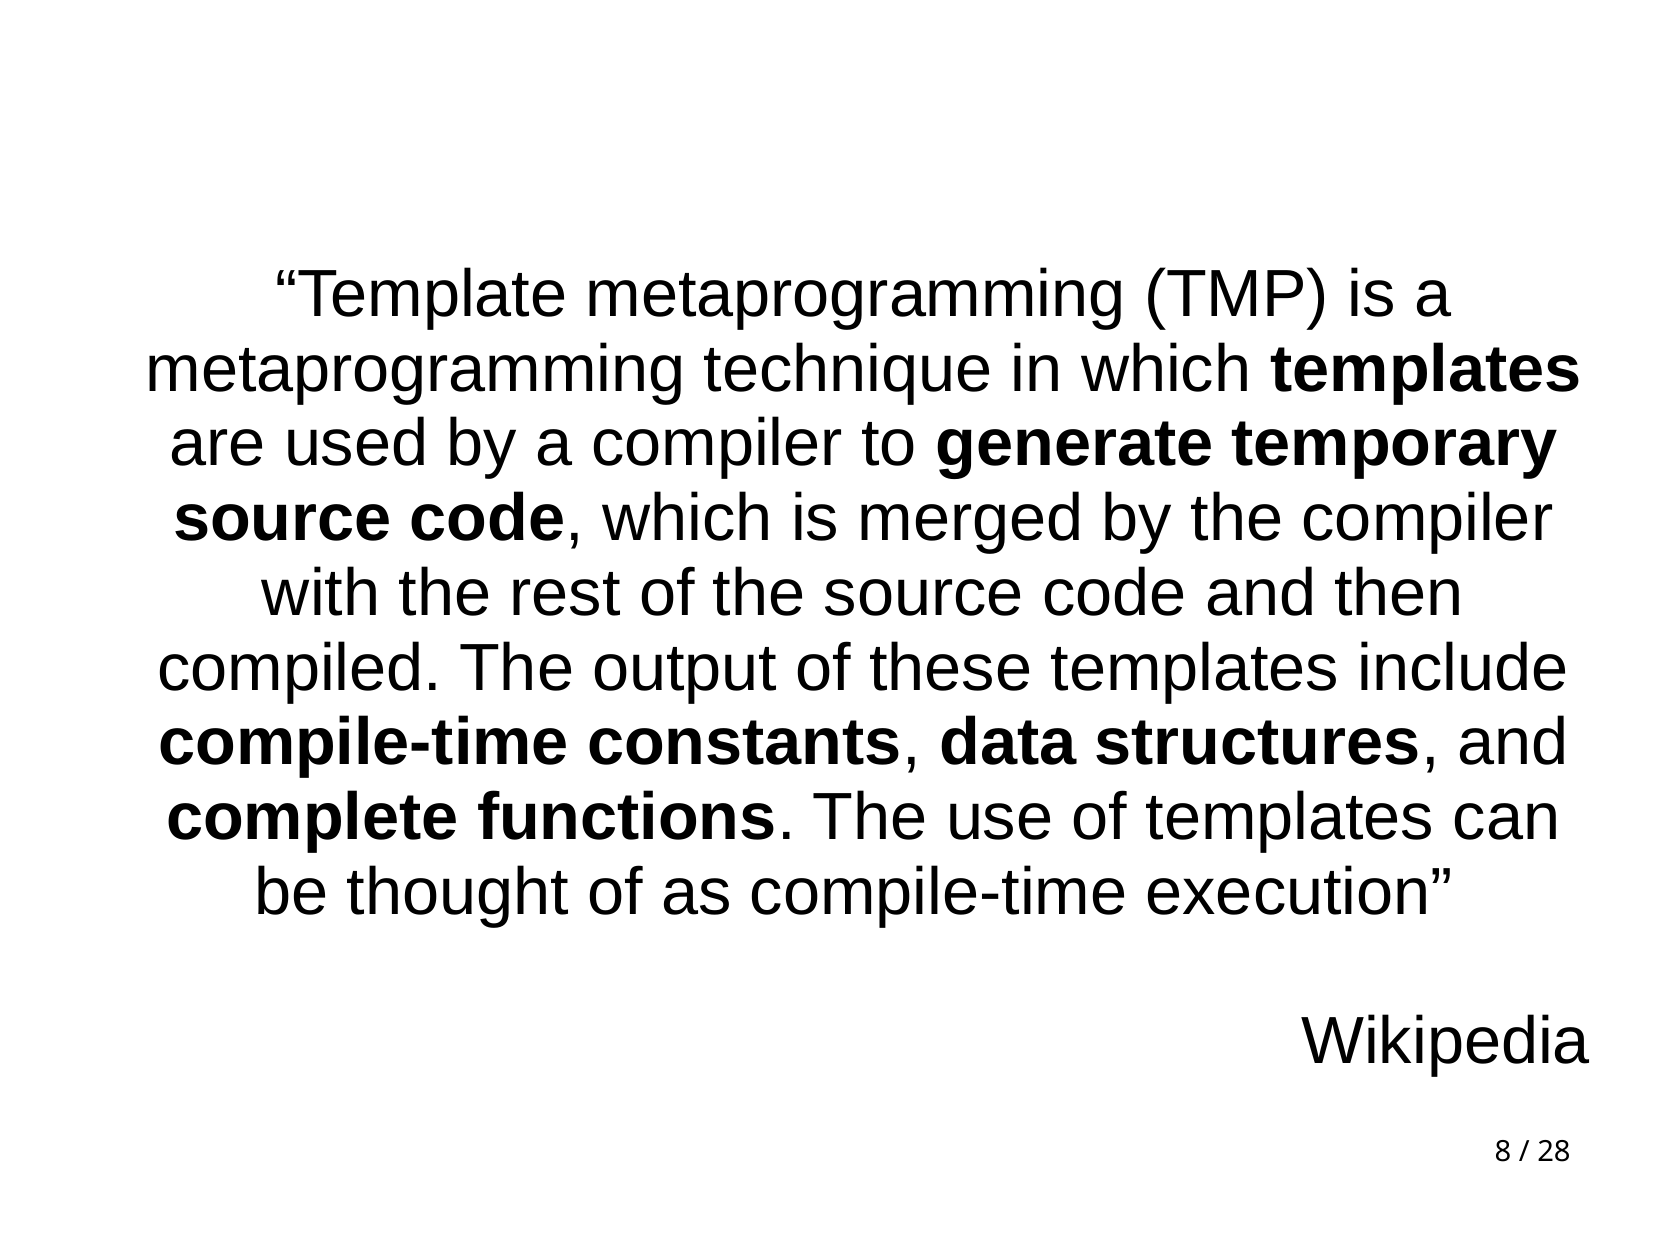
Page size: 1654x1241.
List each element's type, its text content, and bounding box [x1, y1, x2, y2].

subtitle “Template metaprogramming (TMP) is a metaprogramming technique in which templates are used by a compiler to generate temporary source code, which is merged by the compiler with the rest of the source code and then compiled. The output of these templates include compile-time constants, data structures, and complete functions. The use of templates can be thought of as compile-time execution” Wikipedia [137, 258, 1591, 1076]
